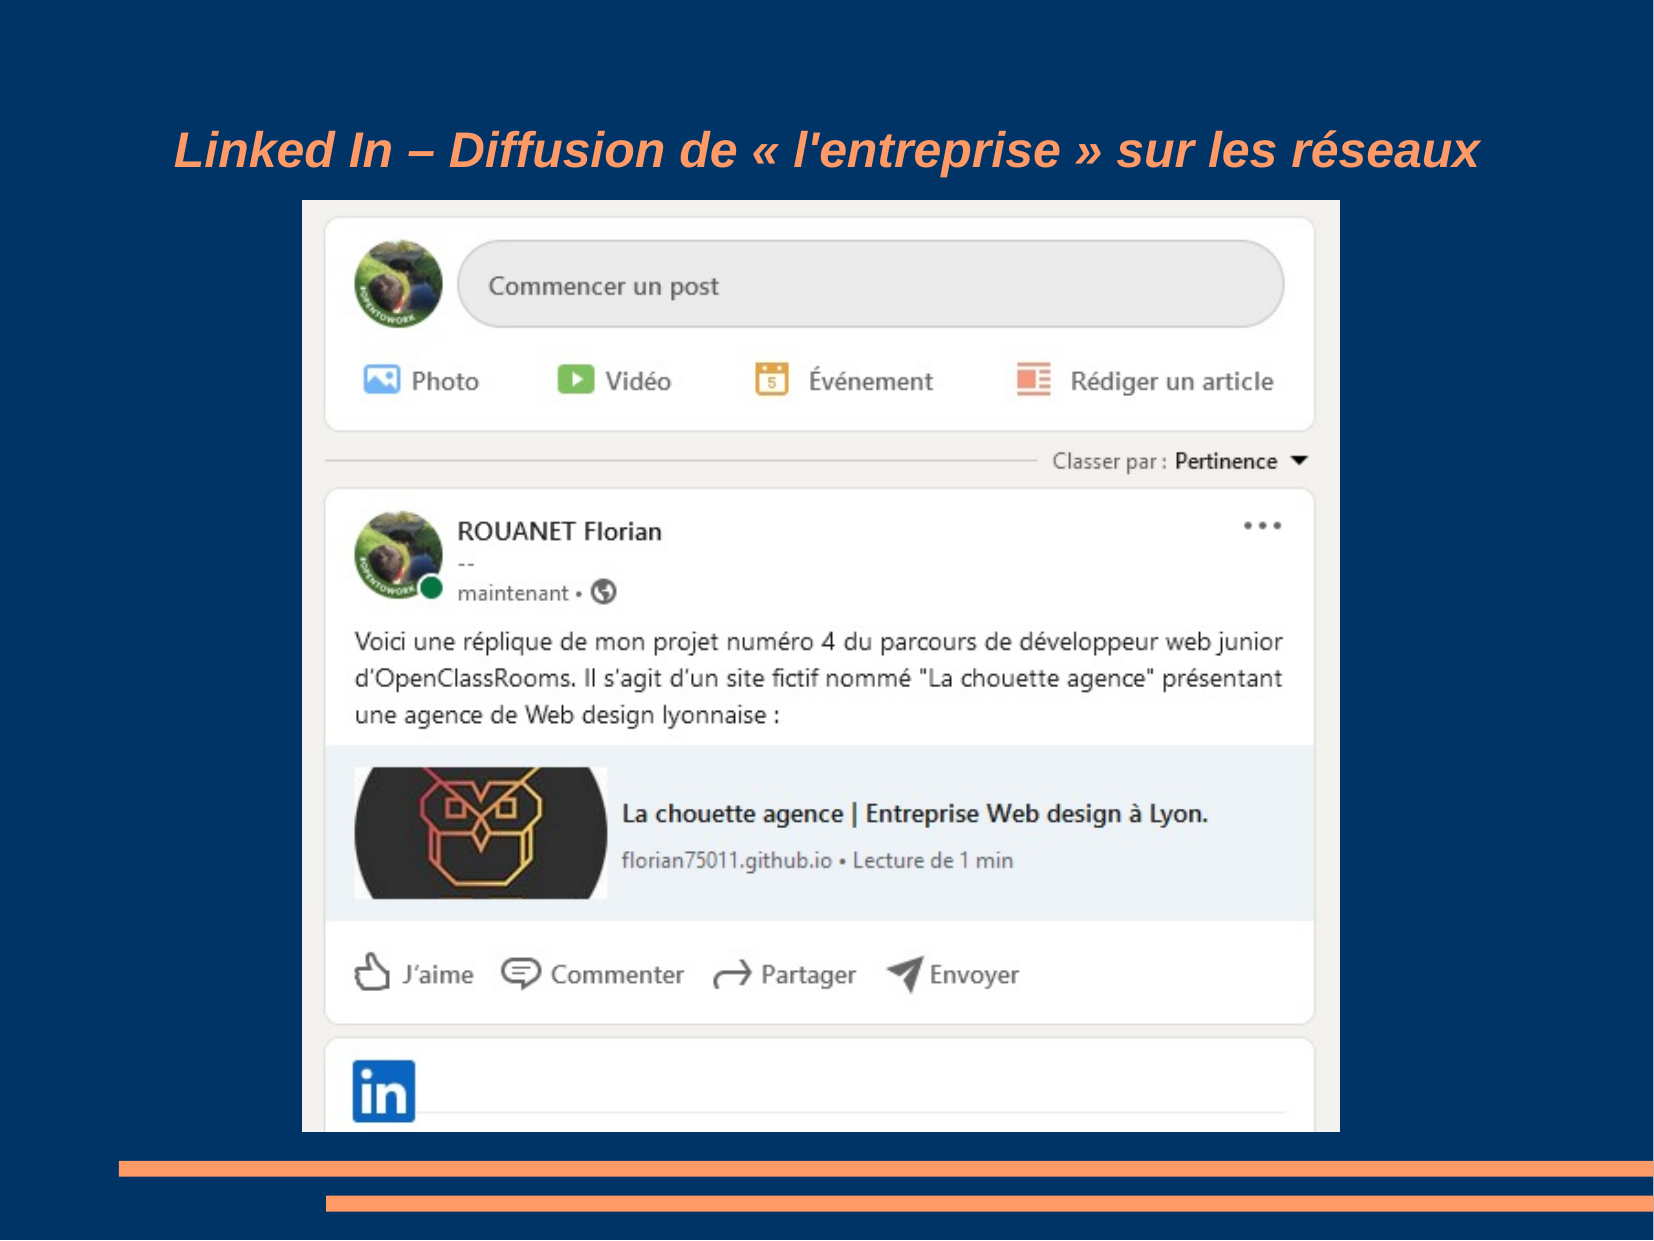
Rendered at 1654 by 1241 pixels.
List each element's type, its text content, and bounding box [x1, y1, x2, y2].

title Linked In – Diffusion de « l'entreprise » sur les réseaux [121, 46, 1534, 254]
picture [302, 200, 1340, 1132]
